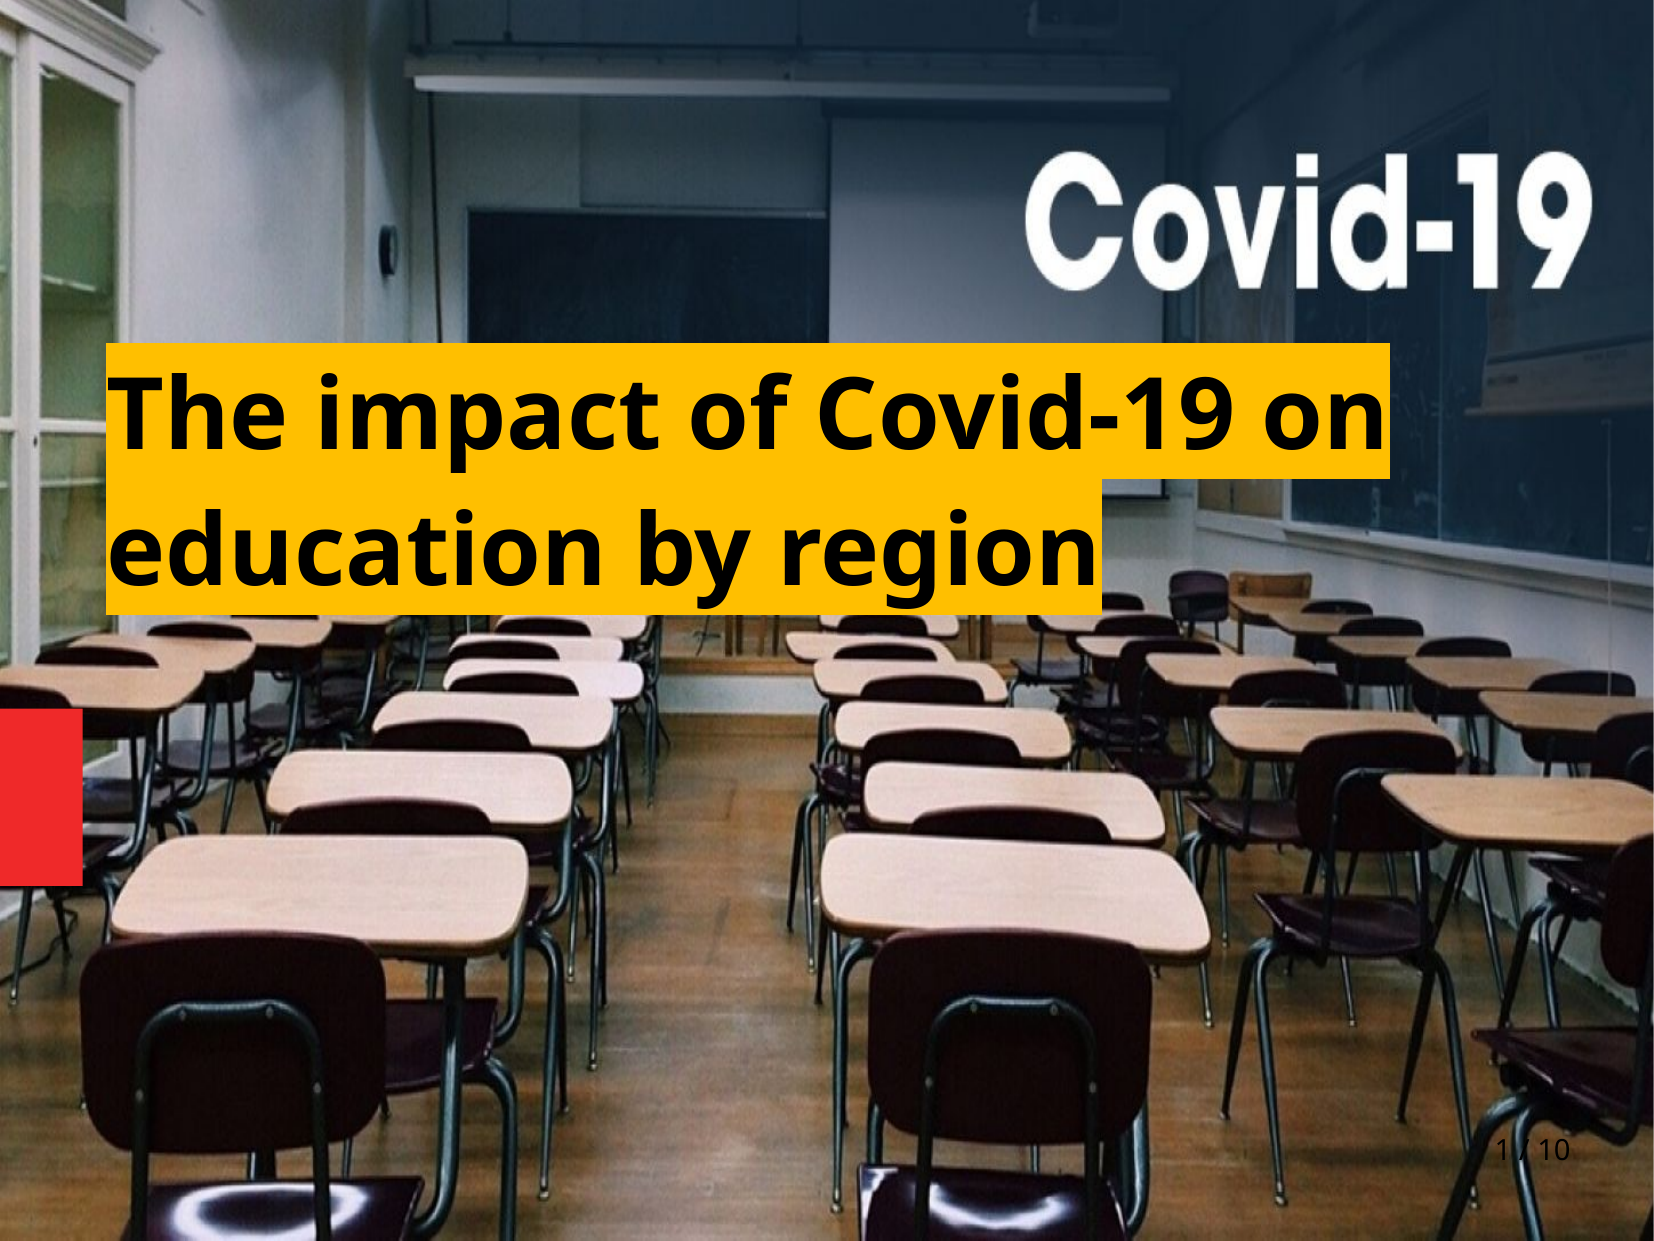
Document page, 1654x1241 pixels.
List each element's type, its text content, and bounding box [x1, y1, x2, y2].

picture [0, 0, 1654, 1241]
title The impact of Covid-19 on education by region [106, 342, 1512, 616]
